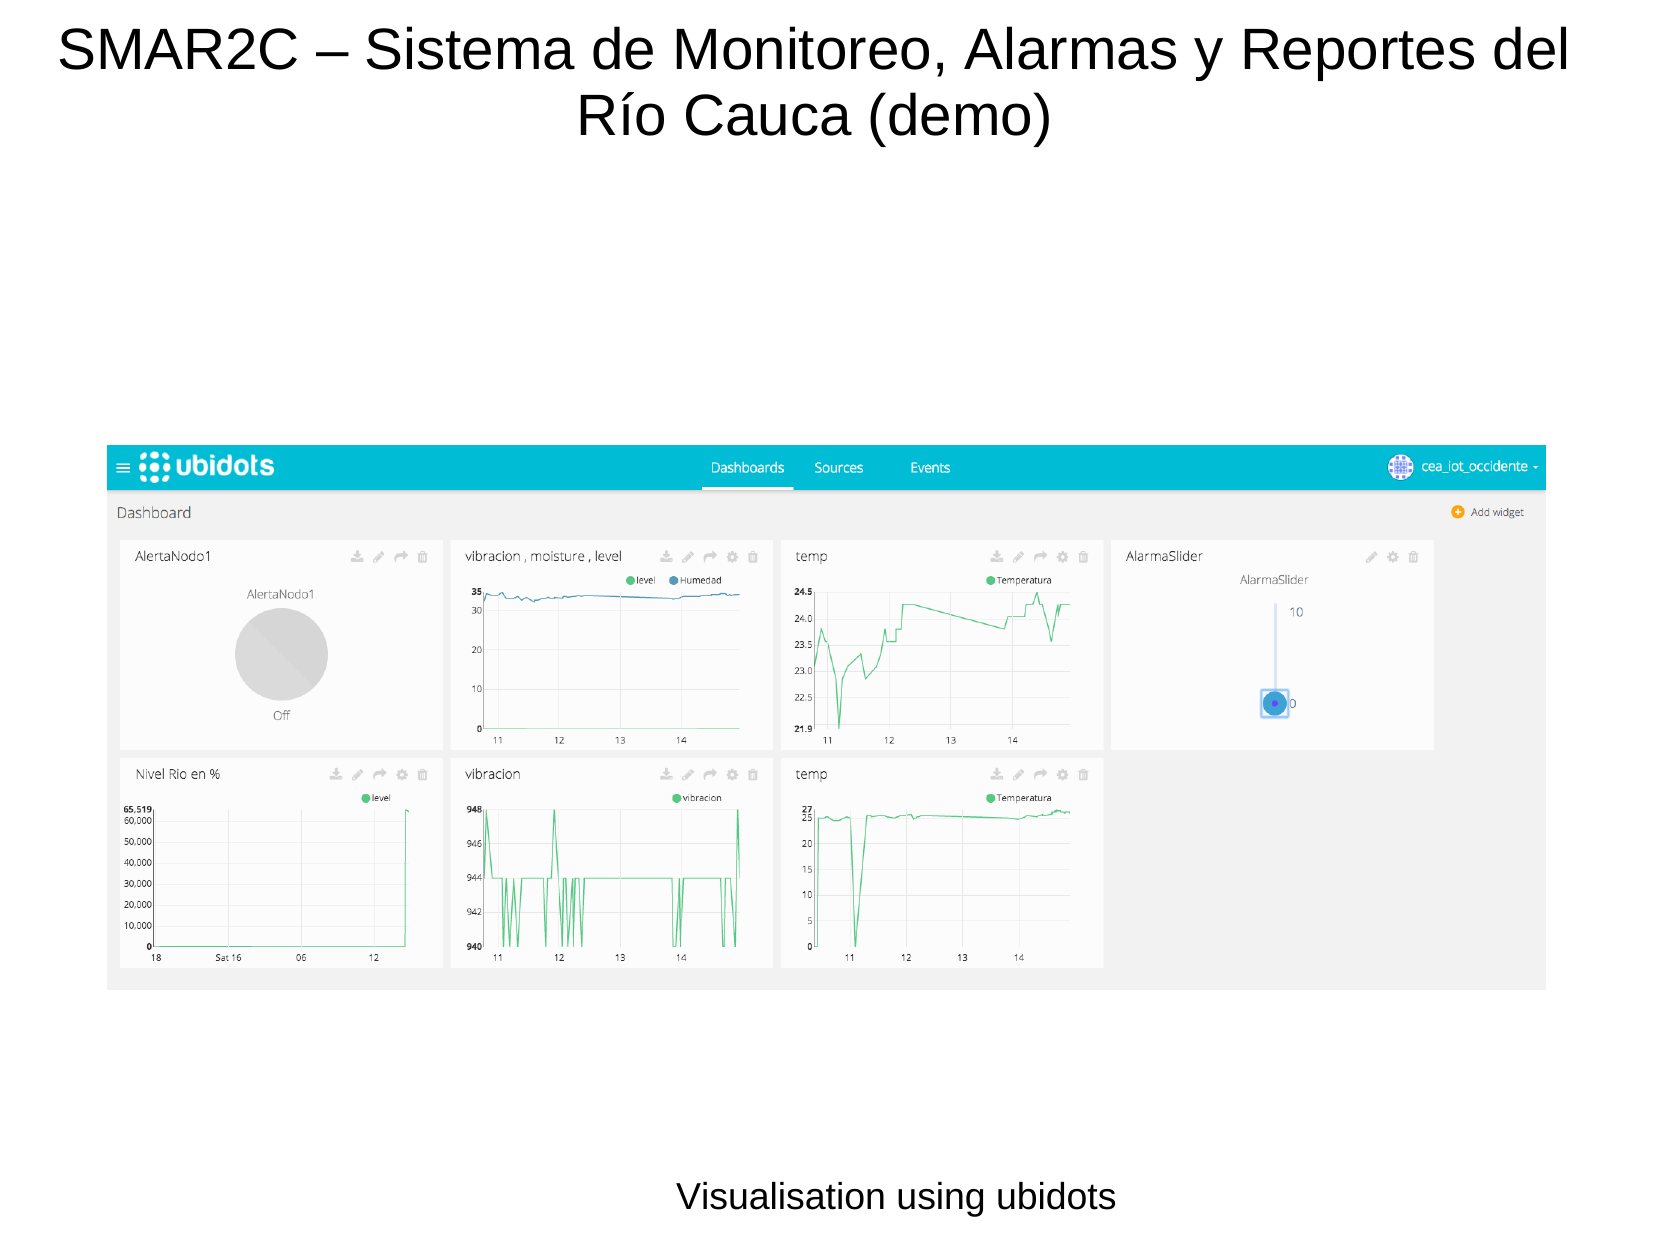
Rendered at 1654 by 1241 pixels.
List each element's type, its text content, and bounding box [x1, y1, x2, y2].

text_box Visualisation using ubidots [661, 1169, 1131, 1230]
title SMAR2C – Sistema de Monitoreo, Alarmas y Reportes del Río Cauca (demo) [35, 0, 1595, 184]
picture [107, 445, 1546, 991]
